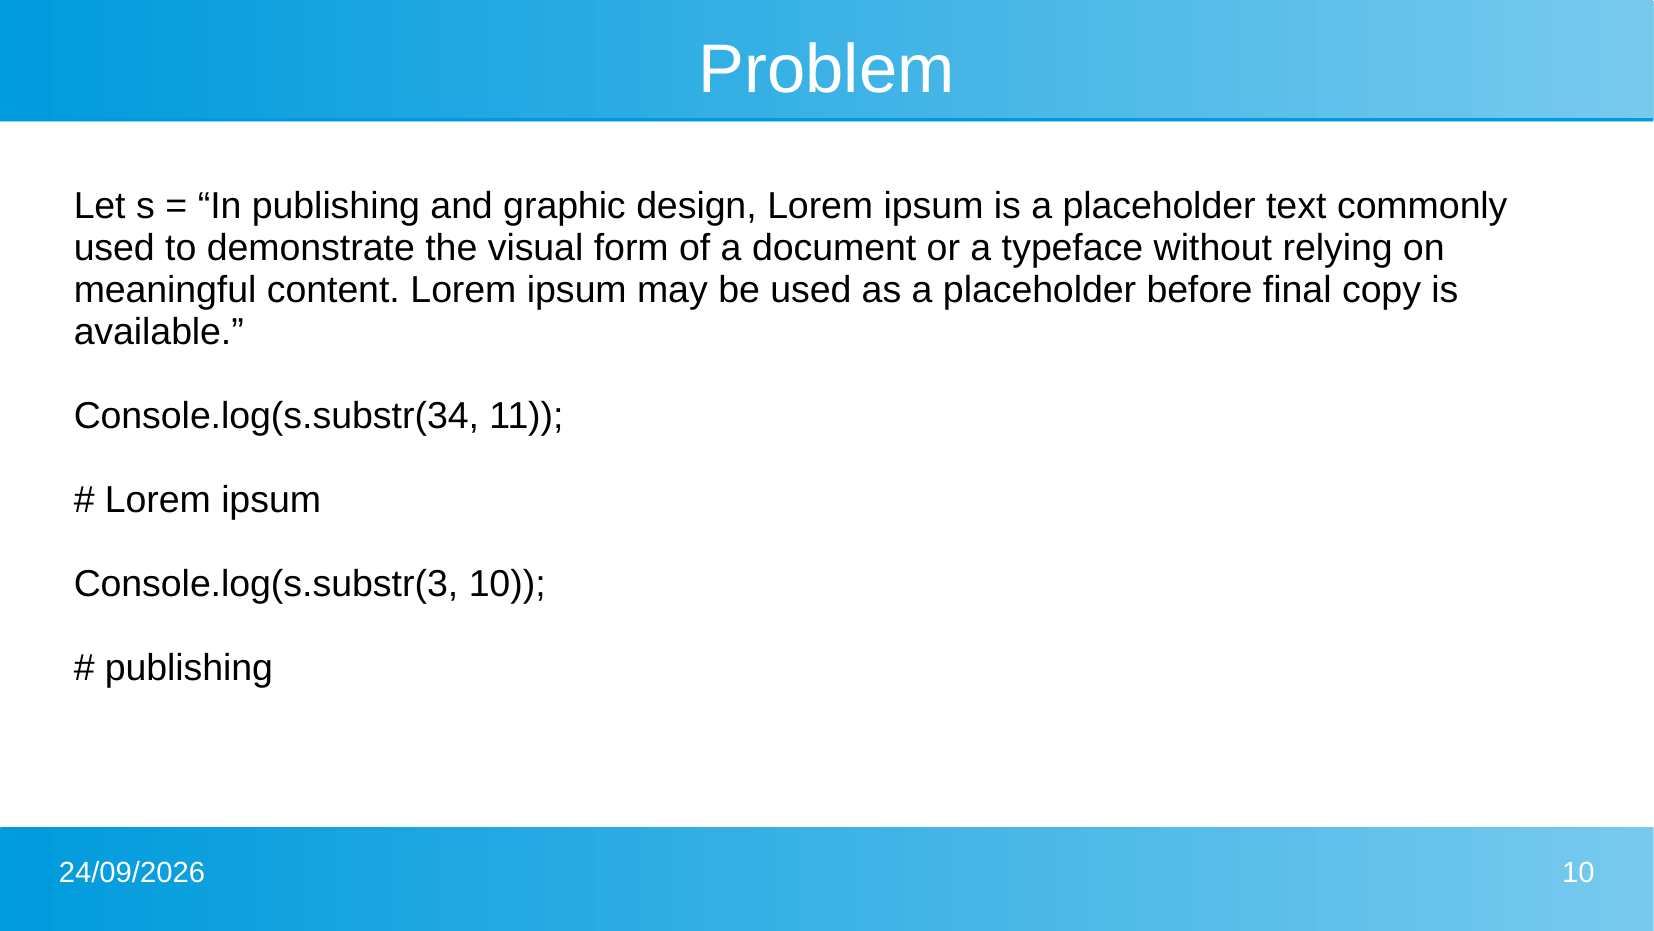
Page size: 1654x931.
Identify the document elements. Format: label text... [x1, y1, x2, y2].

text_box Let s = “In publishing and graphic design, Lorem ipsum is a placeholder text commonly used to demonstrate the visual form of a document or a typeface without relying on meaningful content. Lorem ipsum may be used as a placeholder before final copy is available.” Console.log(s.substr(34, 11)); # Lorem ipsum Console.log(s.substr(3, 10)); # publishing [59, 177, 1536, 696]
title Problem [59, 29, 1595, 108]
